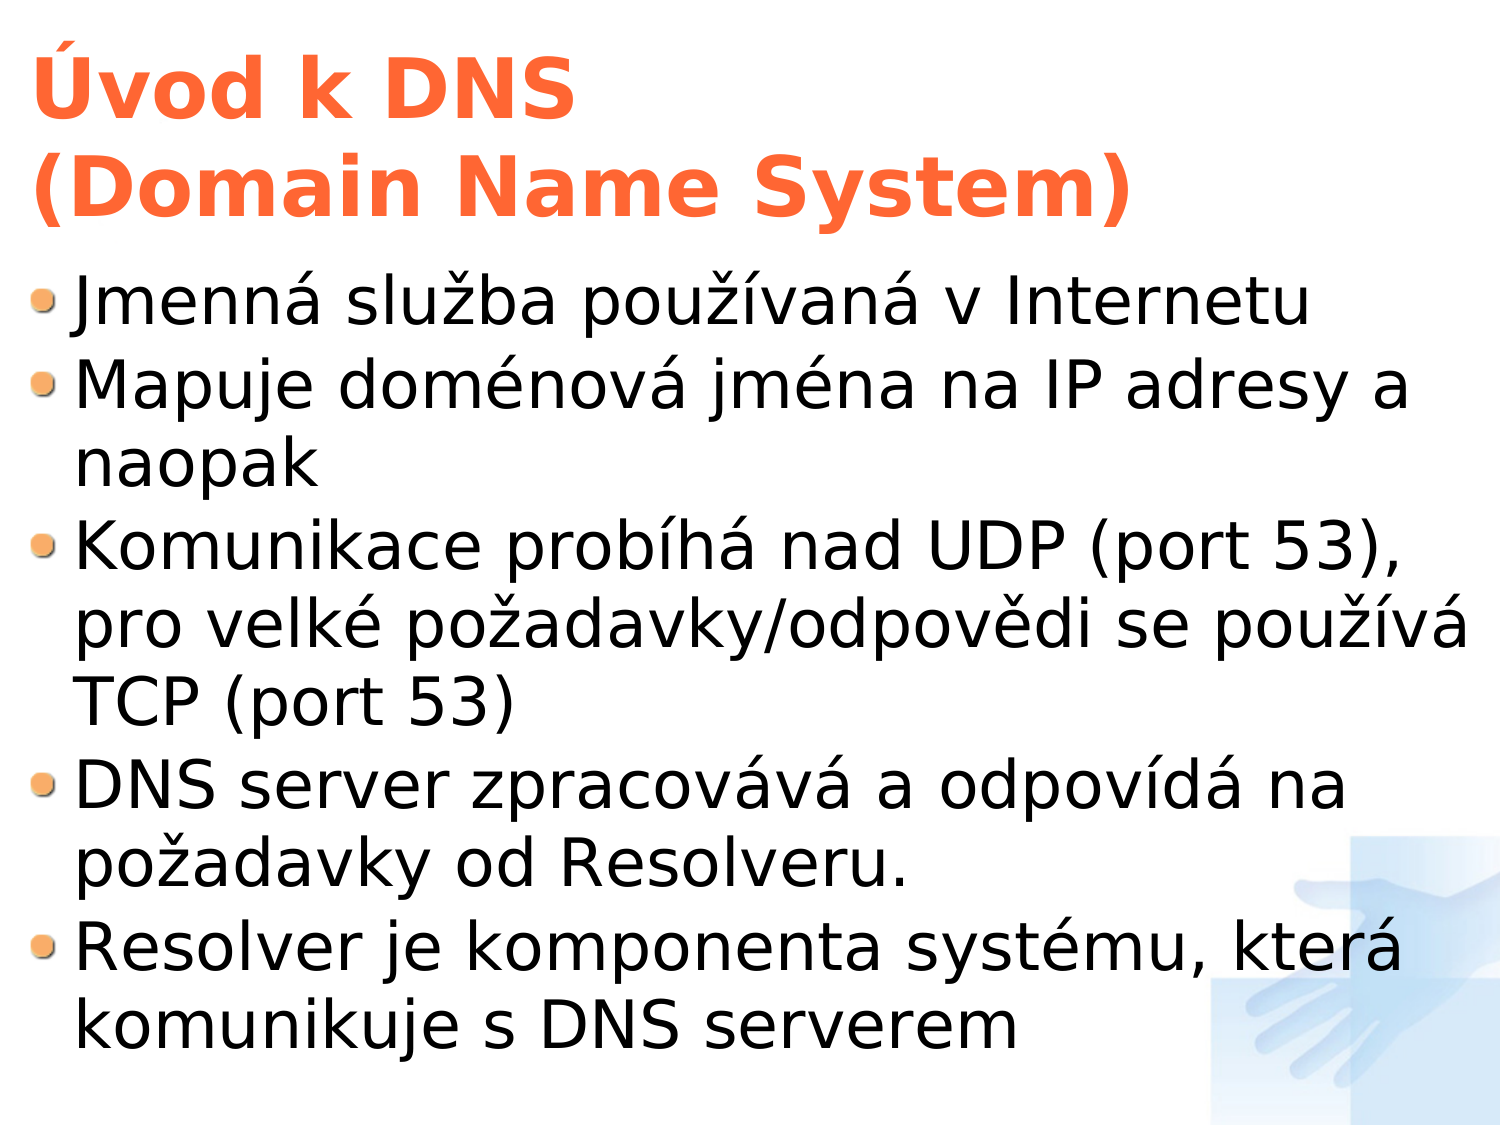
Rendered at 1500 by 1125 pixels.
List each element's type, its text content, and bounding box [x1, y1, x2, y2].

picture [0, 0, 1500, 1125]
title Úvod k DNS (Domain Name System) [29, 21, 1477, 257]
list Jmenná služba používaná v Internetu Mapuje doménová jména na IP adresy a naopak Komunikace probíhá nad UDP (port 53), pro velké požadavky/odpovědi se používá TCP (port 53) DNS server zpracovává a odpovídá na požadavky od Resolveru. Resolver je komponenta systému, která komunikuje s DNS serverem [29, 262, 1477, 1093]
